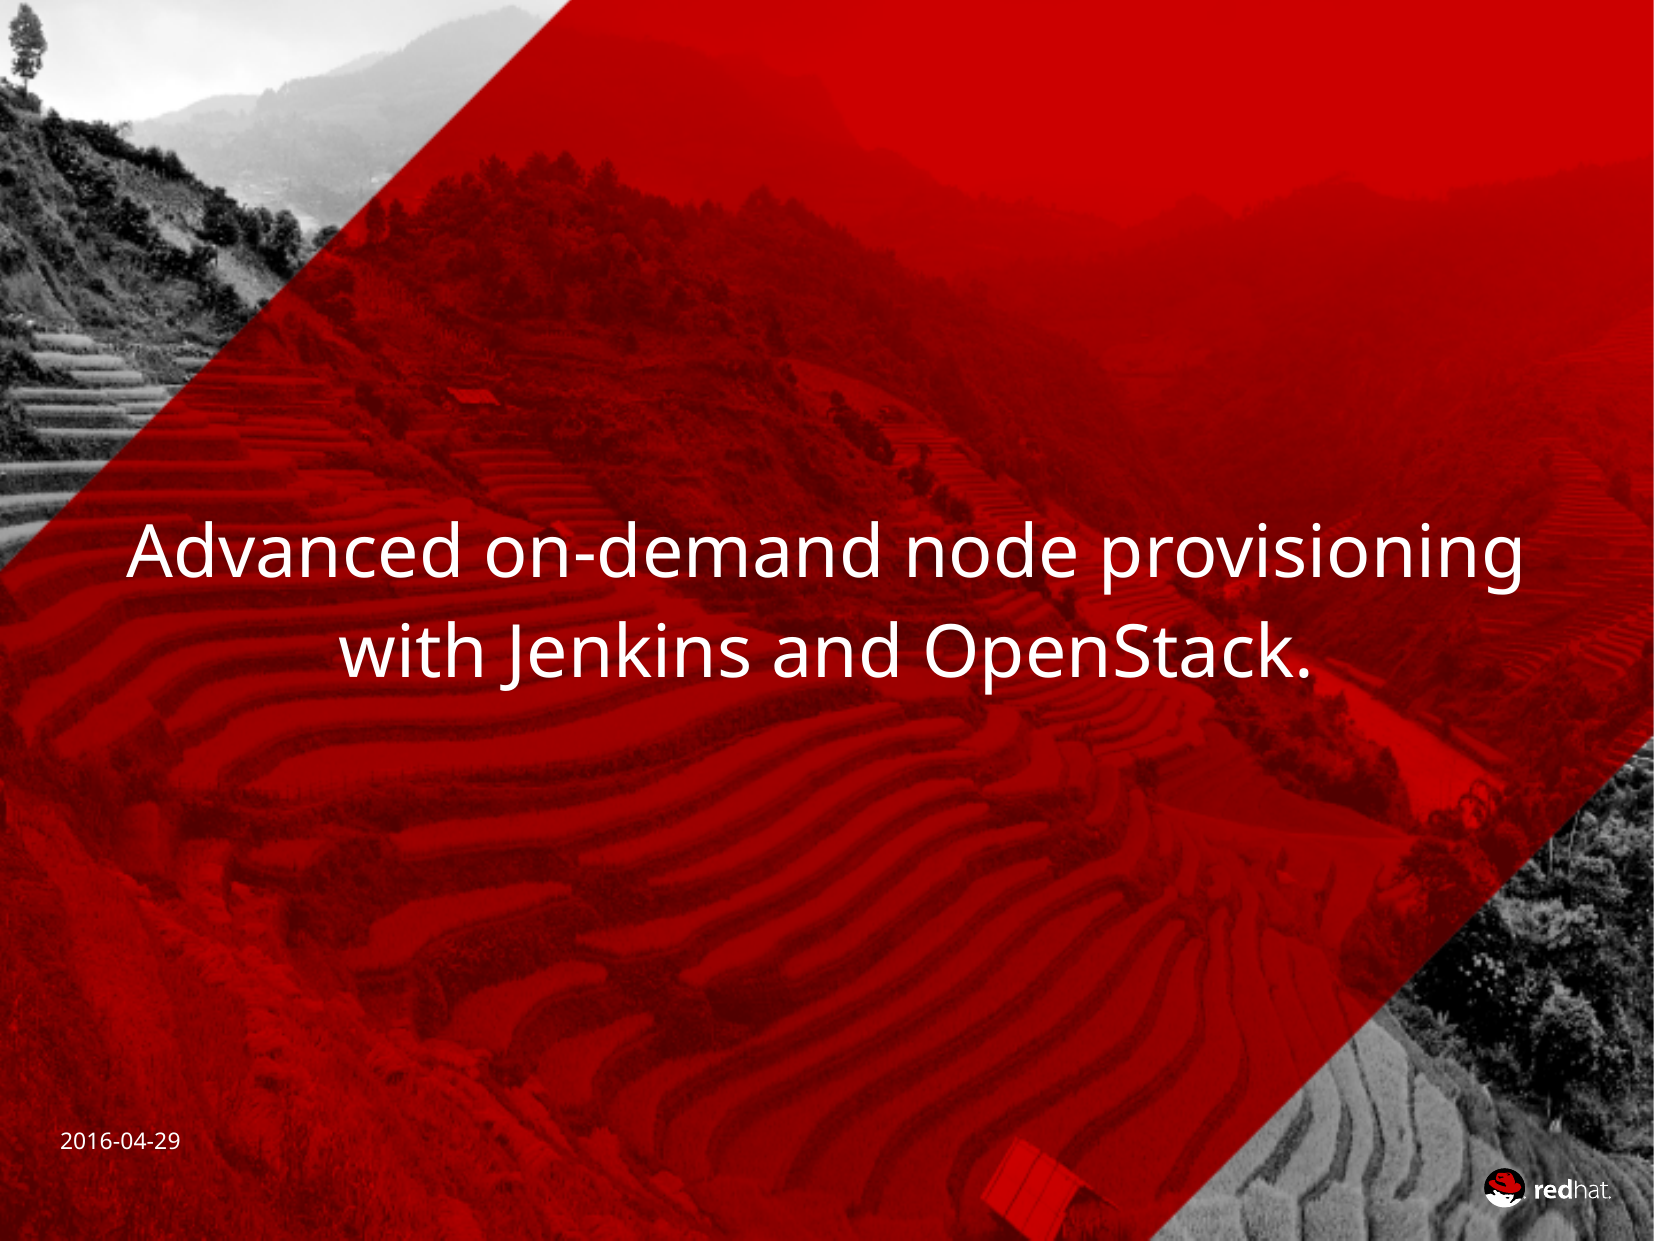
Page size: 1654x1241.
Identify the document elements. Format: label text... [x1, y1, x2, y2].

text_box 2016-04-29 [60, 1125, 1055, 1186]
title Advanced on-demand node provisioning with Jenkins and OpenStack. [124, 496, 1530, 703]
picture [0, 0, 1654, 1241]
